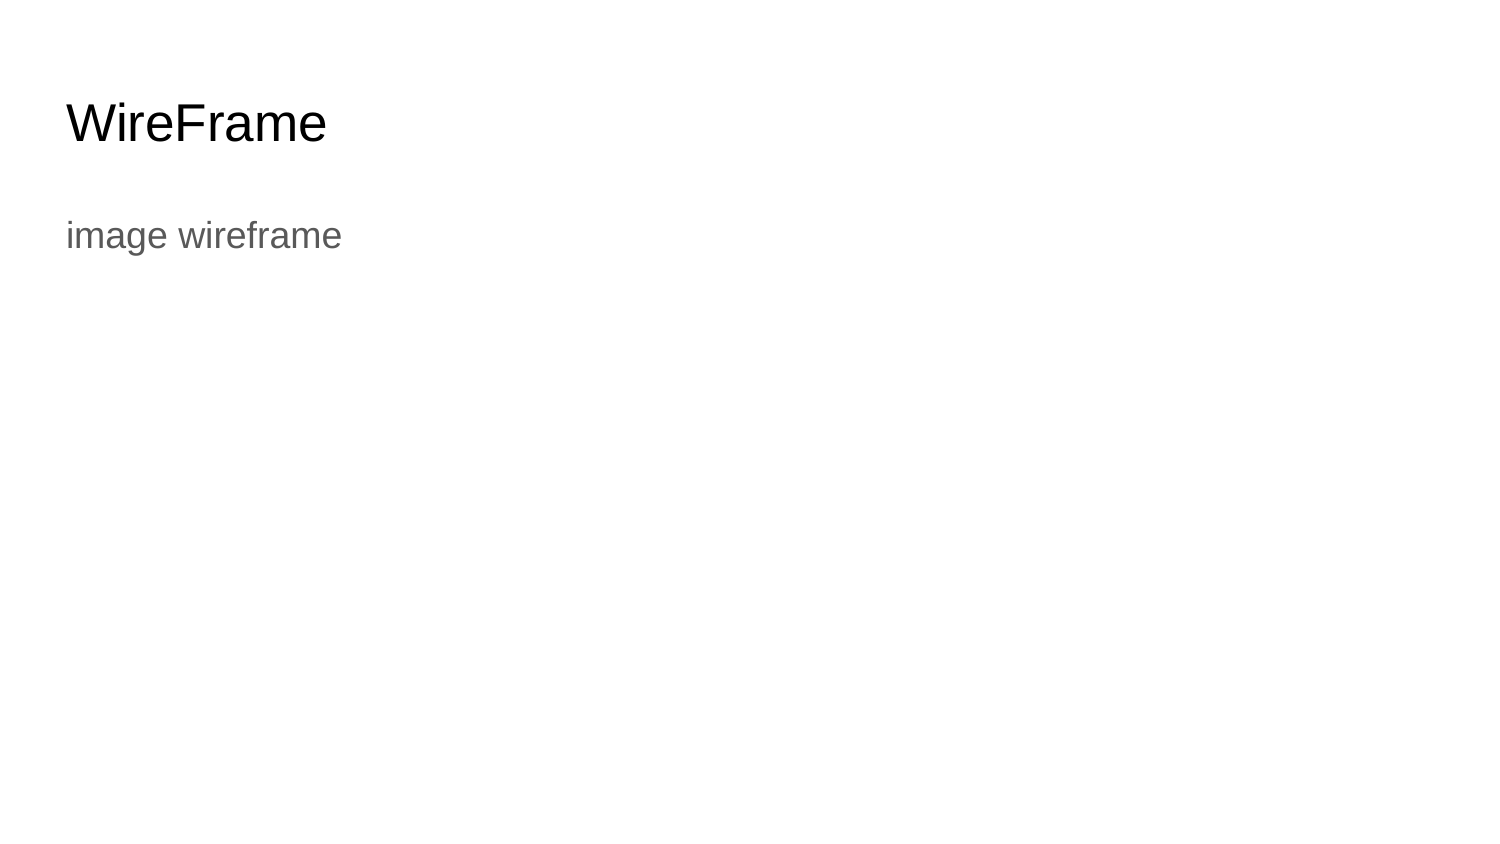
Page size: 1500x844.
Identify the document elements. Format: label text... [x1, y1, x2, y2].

list image wireframe [51, 189, 1449, 750]
title WireFrame [51, 72, 1449, 167]
